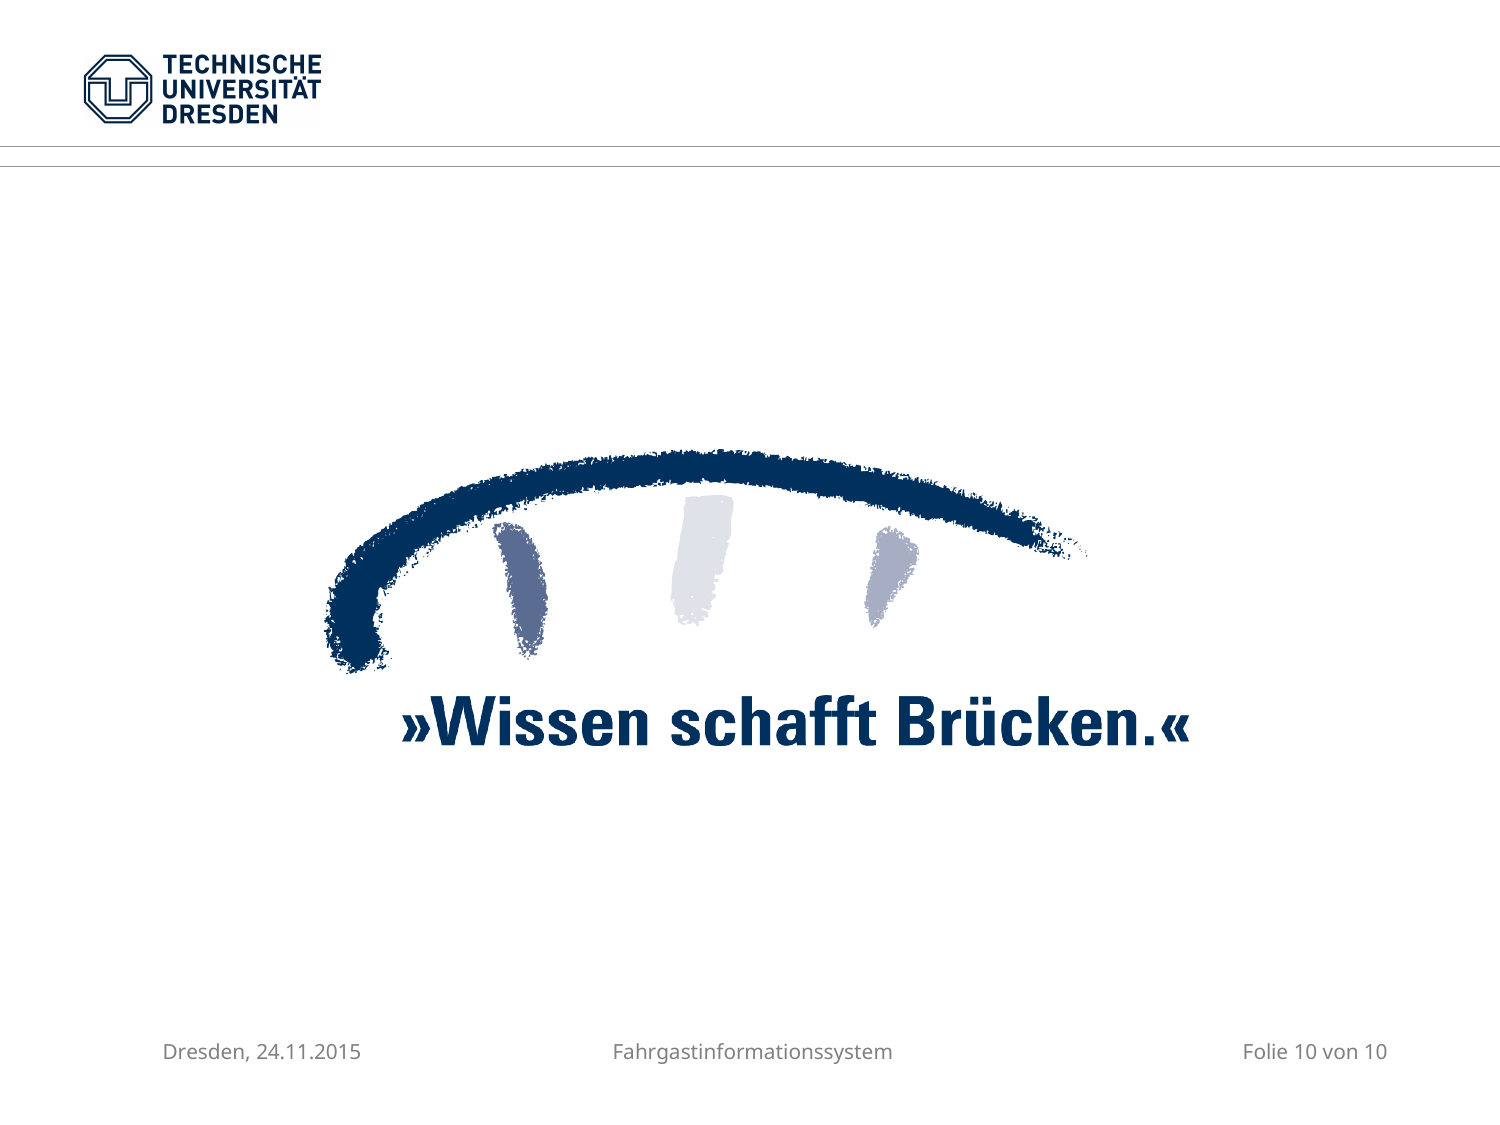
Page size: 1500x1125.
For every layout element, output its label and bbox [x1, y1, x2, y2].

picture [324, 449, 1189, 746]
picture [83, 54, 321, 124]
